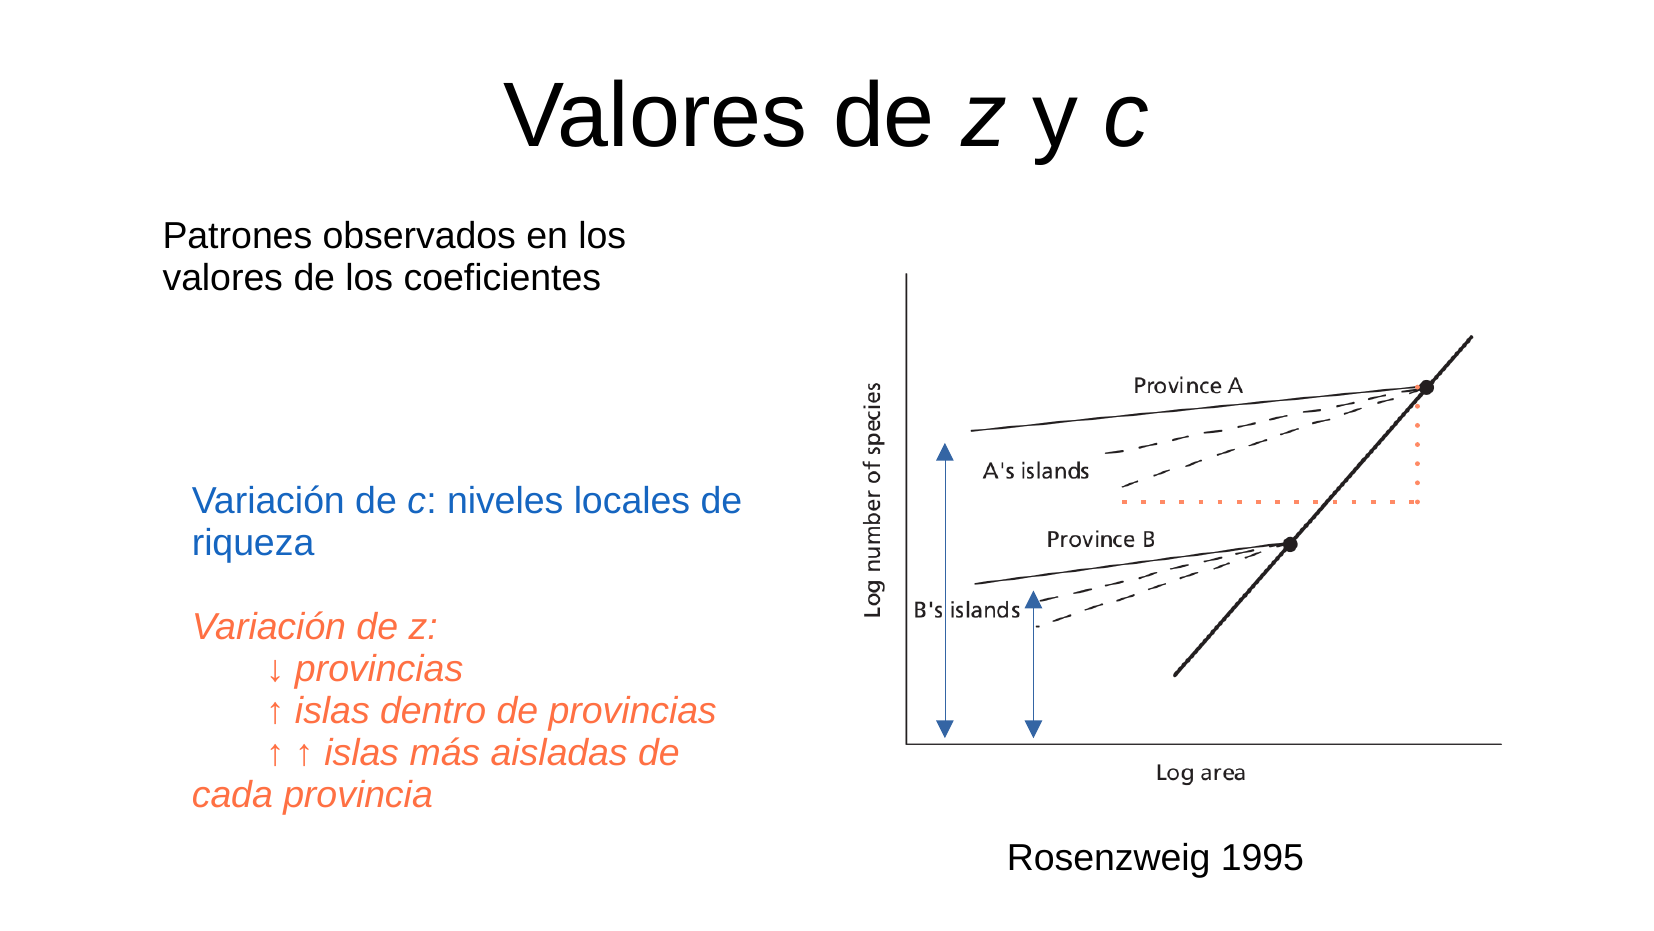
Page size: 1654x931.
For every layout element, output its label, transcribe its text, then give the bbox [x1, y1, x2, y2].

text_box Variación de c: niveles locales de riqueza Variación de z: ↓ provincias ↑ islas dentro de provincias ↑ ↑ islas más aisladas de cada provincia [177, 472, 768, 908]
text_box Patrones observados en los valores de los coeficientes [147, 206, 650, 306]
title Valores de z y c [82, 37, 1571, 193]
picture [840, 257, 1536, 798]
text_box Rosenzweig 1995 [992, 829, 1524, 886]
